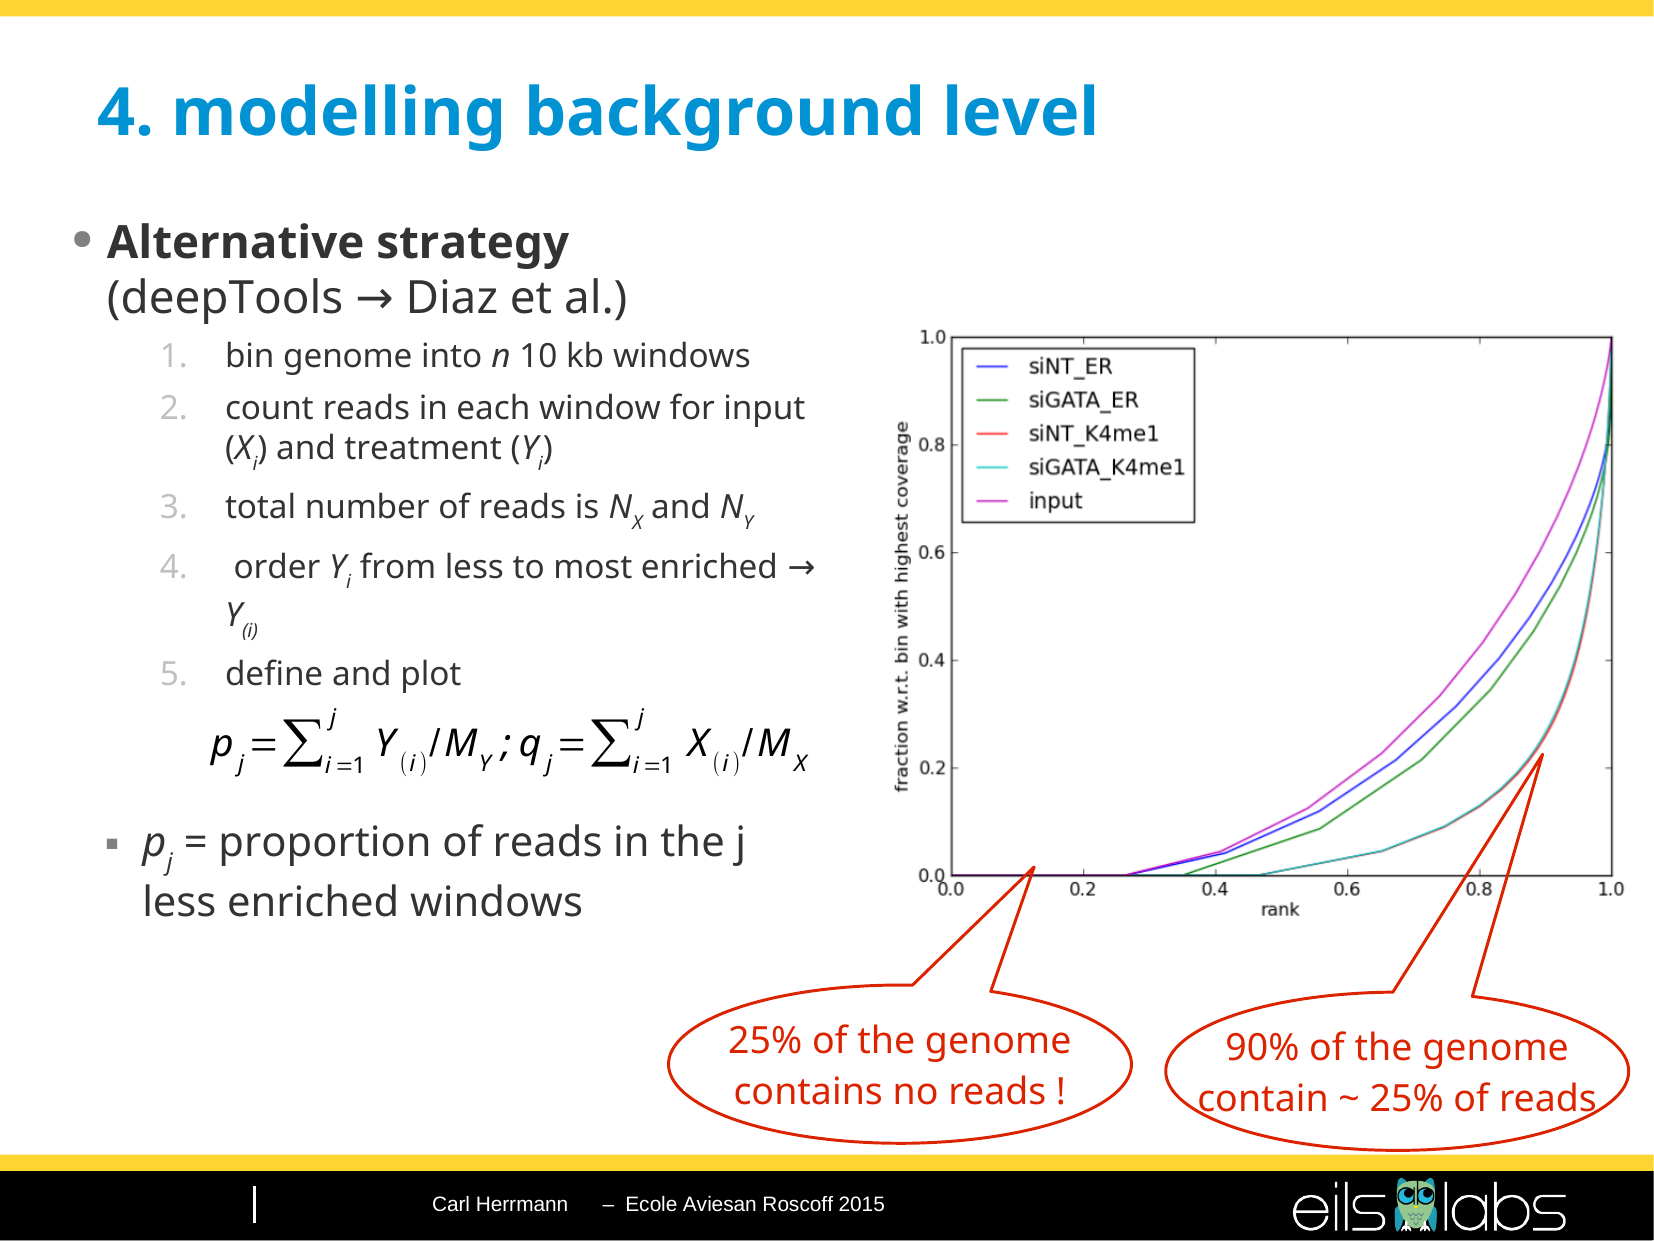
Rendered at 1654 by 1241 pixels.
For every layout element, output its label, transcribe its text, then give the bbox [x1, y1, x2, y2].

list Alternative strategy (deepTools → Diaz et al.) bin genome into n 10 kb windows count reads in each window for input (Xi) and treatment (Yi) total number of reads is NX and NY order Yi from less to most enriched → Y(i) define and plot pj = proportion of reads in the j less enriched windows [56, 205, 844, 1132]
picture [1292, 1177, 1566, 1232]
text_box 90% of the genome contain ~ 25% of reads [1165, 754, 1629, 1151]
text_box 25% of the genome contains no reads ! [668, 866, 1132, 1144]
chart [198, 701, 820, 781]
picture [865, 292, 1641, 926]
title 4. modelling background level [82, 61, 1571, 168]
